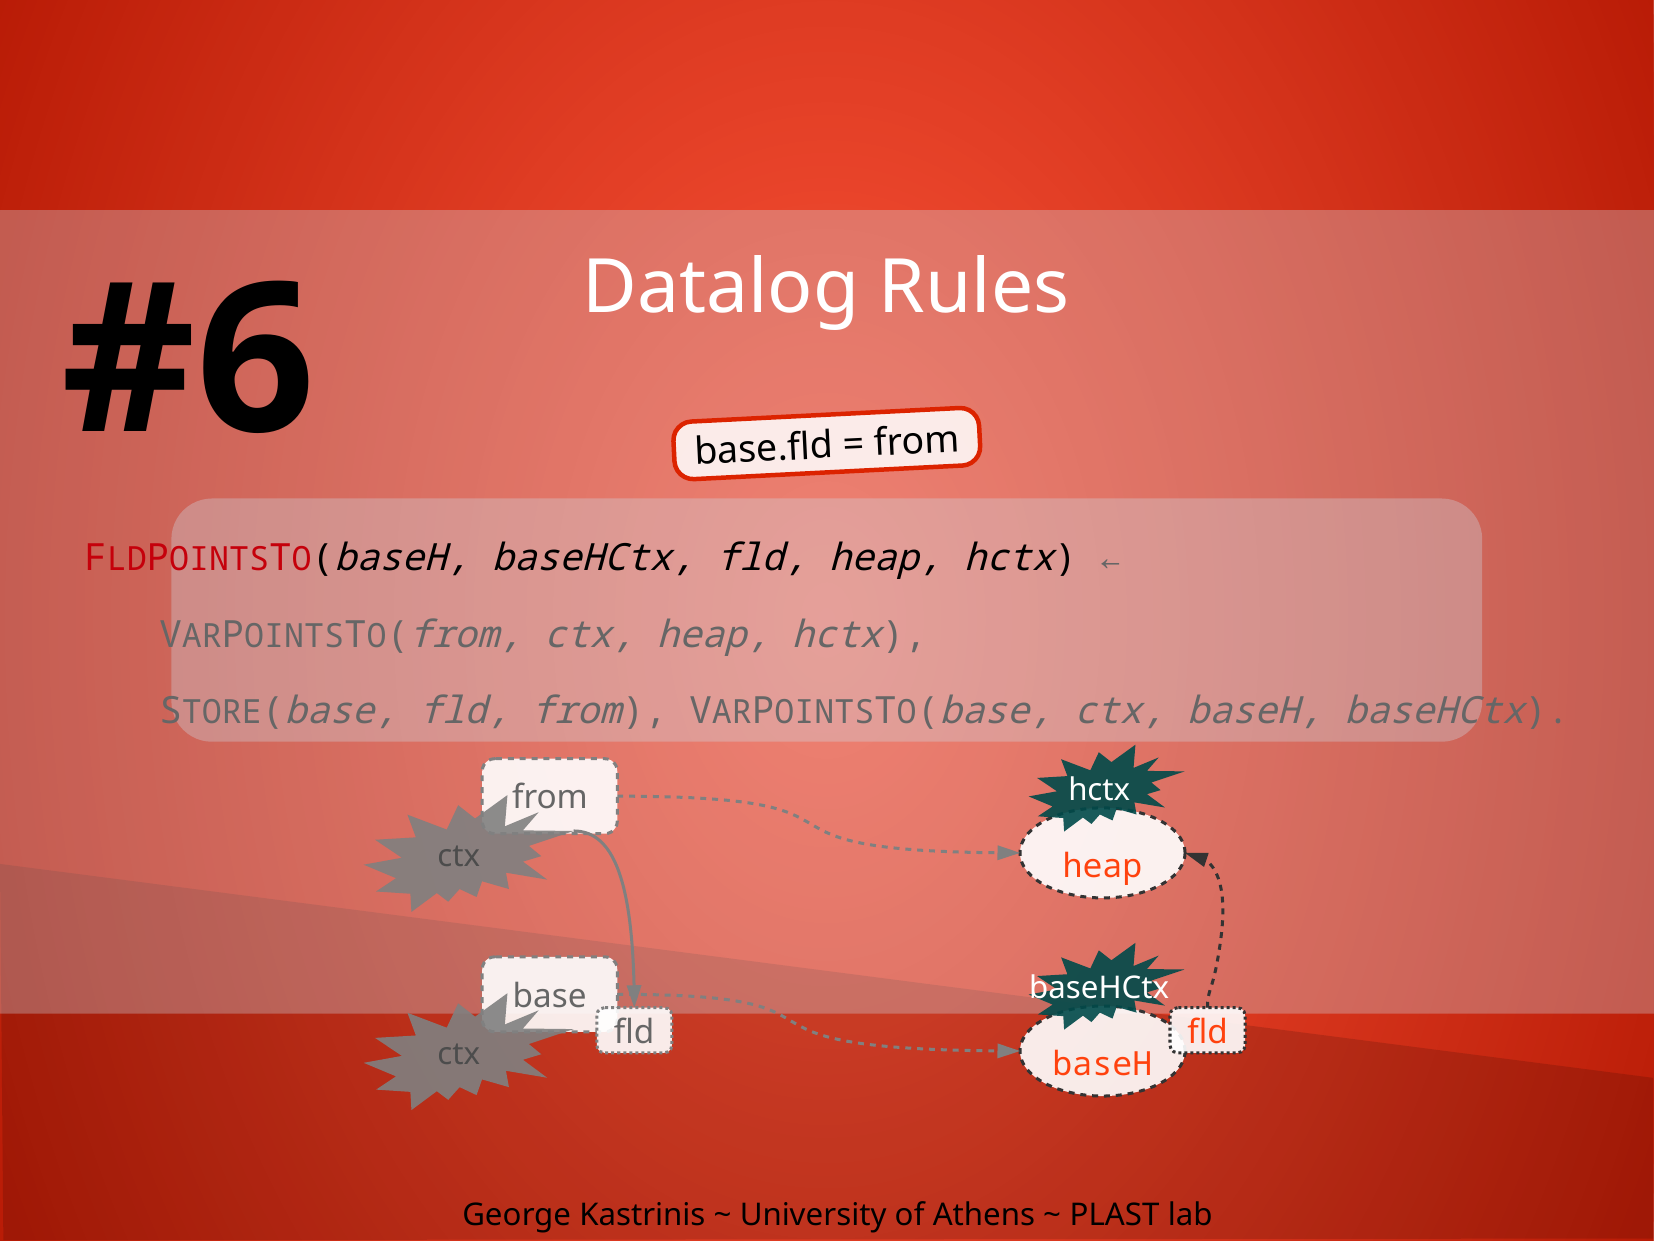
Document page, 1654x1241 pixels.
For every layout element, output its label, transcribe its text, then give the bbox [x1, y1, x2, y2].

text_box FLDPOINTSTO(baseH, baseHCtx, fld, heap, hctx) ← VARPOINTSTO(from, ctx, heap, hctx), STORE(base, fld, from), VARPOINTSTO(base, ctx, baseH, baseHCtx). [171, 498, 1483, 742]
text_box base.fld = from [673, 408, 981, 480]
text_box [1148, 990, 1158, 996]
text_box baseHCtx [1034, 942, 1185, 1030]
text_box baseH [1020, 1008, 1185, 1097]
text_box base [482, 956, 618, 1032]
text_box fld [1170, 1007, 1246, 1053]
text_box heap [1020, 810, 1186, 898]
text_box ctx [363, 993, 574, 1111]
text_box [0, 210, 1654, 1014]
text_box [1034, 983, 1044, 993]
text_box hctx [1028, 744, 1185, 832]
text_box ctx [363, 795, 573, 912]
text_box from [482, 758, 618, 834]
text_box #6 [46, 201, 361, 451]
text_box George Kastrinis ~ University of Athens ~ PLAST lab [447, 1185, 1207, 1236]
text_box Datalog Rules [568, 225, 1086, 331]
text_box fld [596, 1007, 672, 1053]
